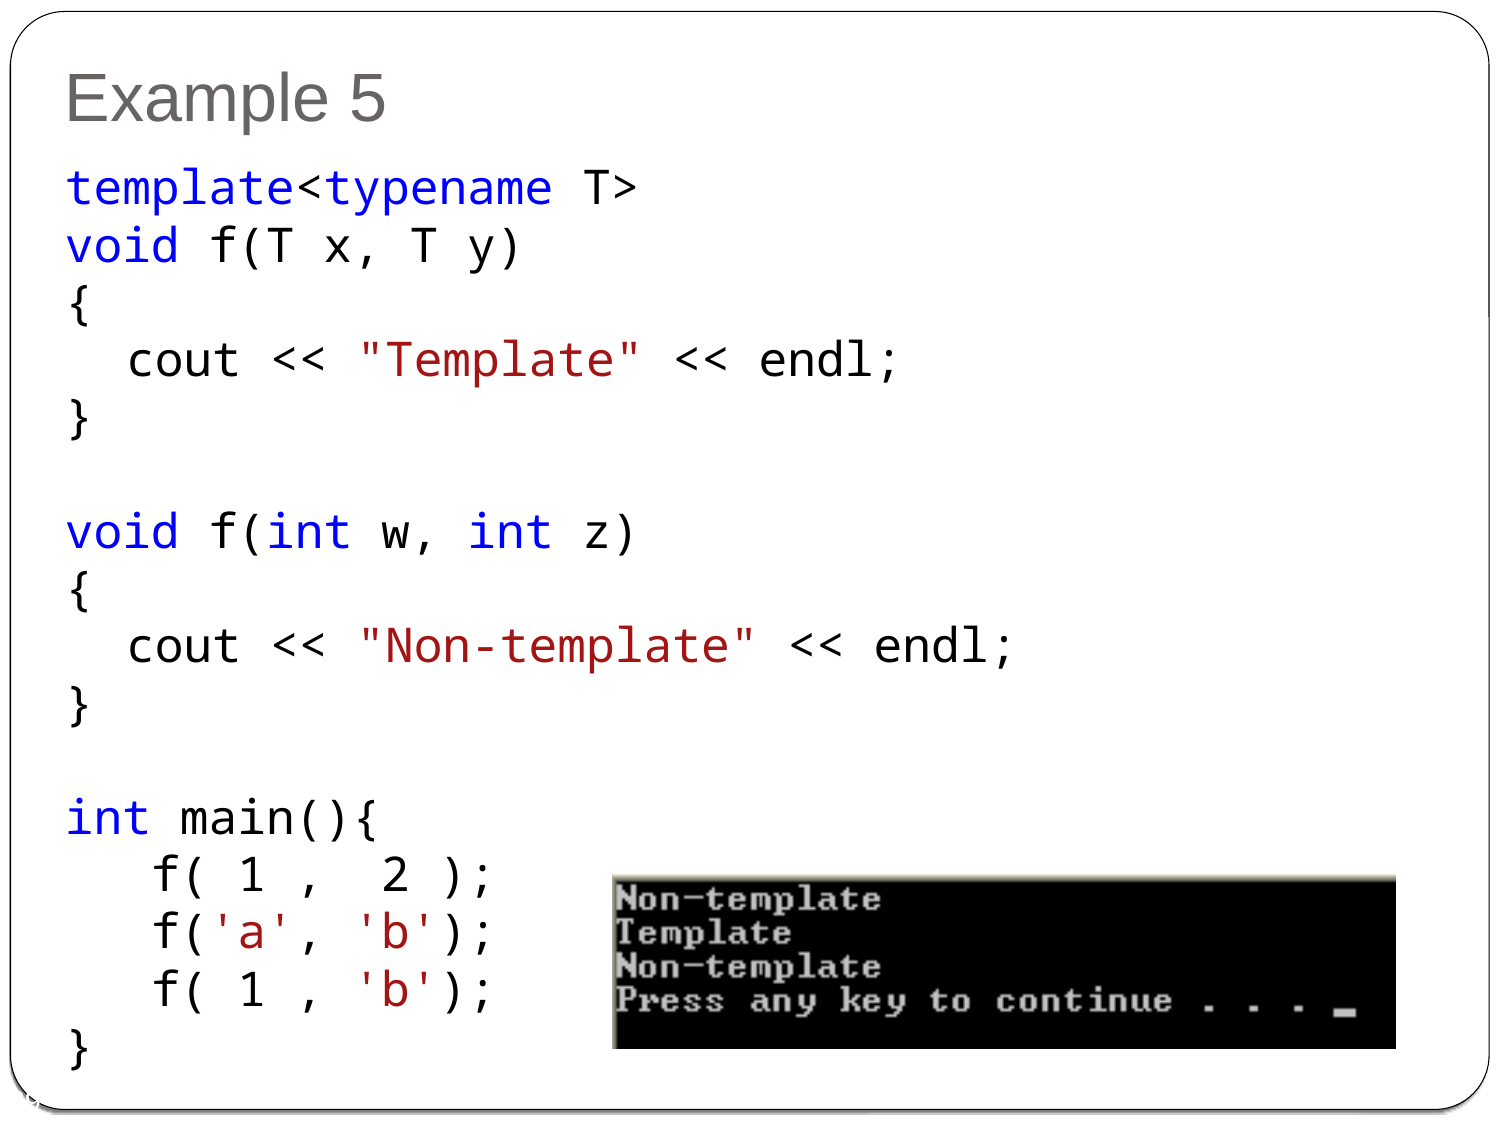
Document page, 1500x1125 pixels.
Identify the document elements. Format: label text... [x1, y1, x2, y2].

slide_number <number> [0, 1074, 50, 1125]
list template<typename T> void f(T x, T y) { cout << "Template" << endl; } void f(int w, int z) { cout << "Non-template" << endl; } int main(){ f( 1 , 2 ); f('a', 'b'); f( 1 , 'b'); } [50, 149, 1450, 1088]
title Example 5 [50, 45, 1450, 149]
picture [612, 874, 1396, 1049]
